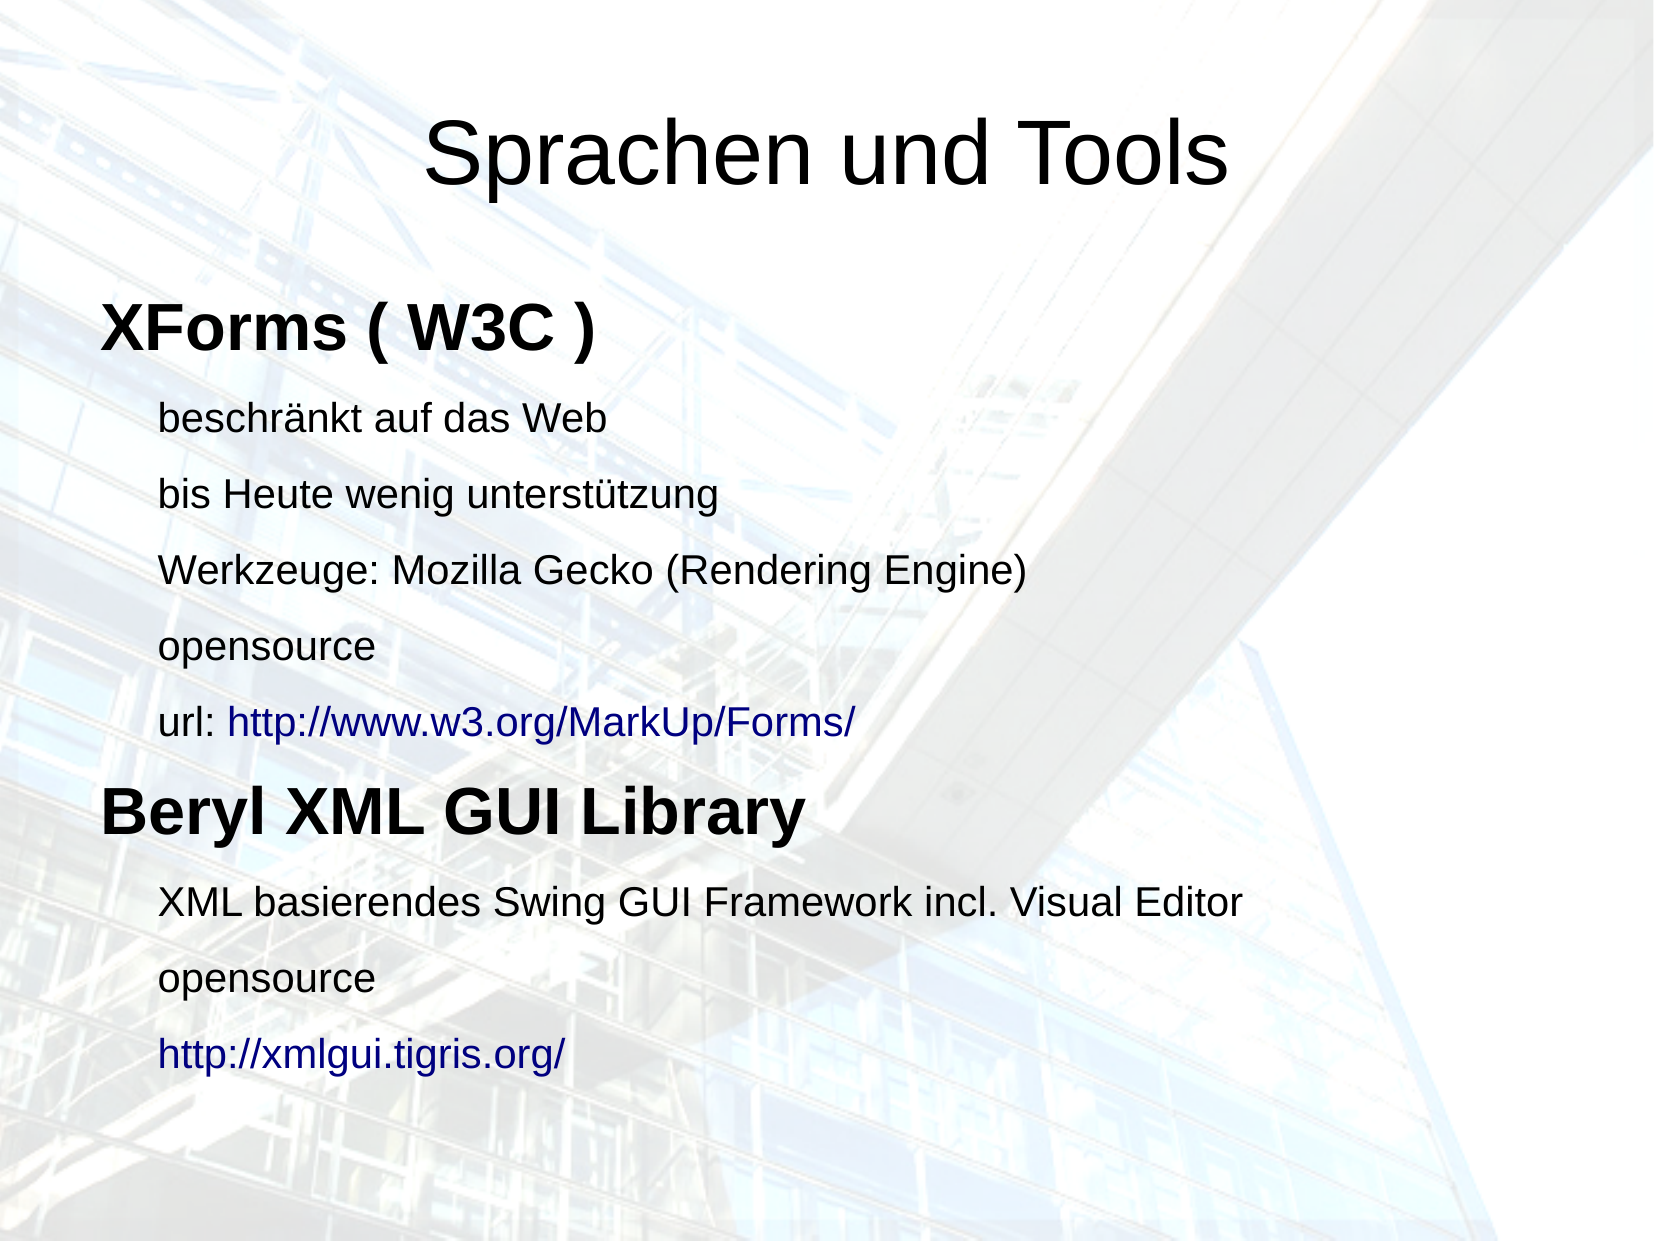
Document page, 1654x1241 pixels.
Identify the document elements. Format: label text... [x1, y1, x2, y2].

list XForms ( W3C ) beschränkt auf das Web bis Heute wenig unterstützung Werkzeuge: Mozilla Gecko (Rendering Engine) opensource url: http://www.w3.org/MarkUp/Forms/ Beryl XML GUI Library XML basierendes Swing GUI Framework incl. Visual Editor opensource http://xmlgui.tigris.org/ [82, 290, 1571, 1157]
picture [0, 0, 1654, 1241]
title Sprachen und Tools [82, 56, 1571, 250]
